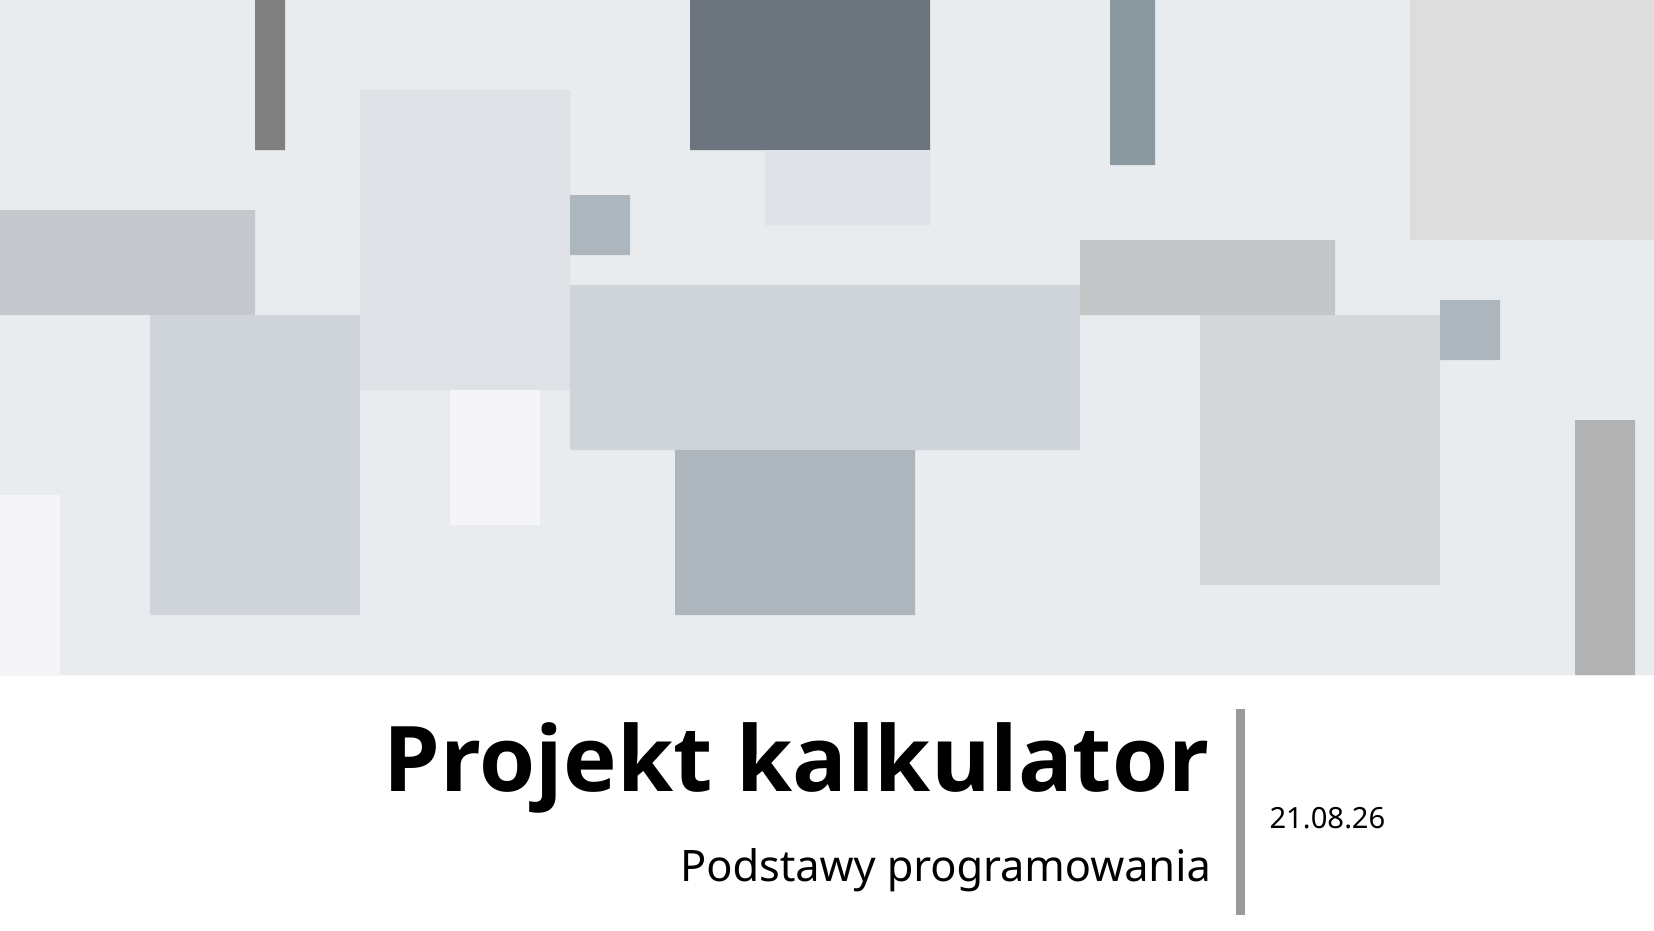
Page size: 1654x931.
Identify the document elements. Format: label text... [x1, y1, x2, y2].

title Projekt kalkulator [59, 694, 1211, 819]
subtitle Podstawy programowania [59, 835, 1211, 895]
